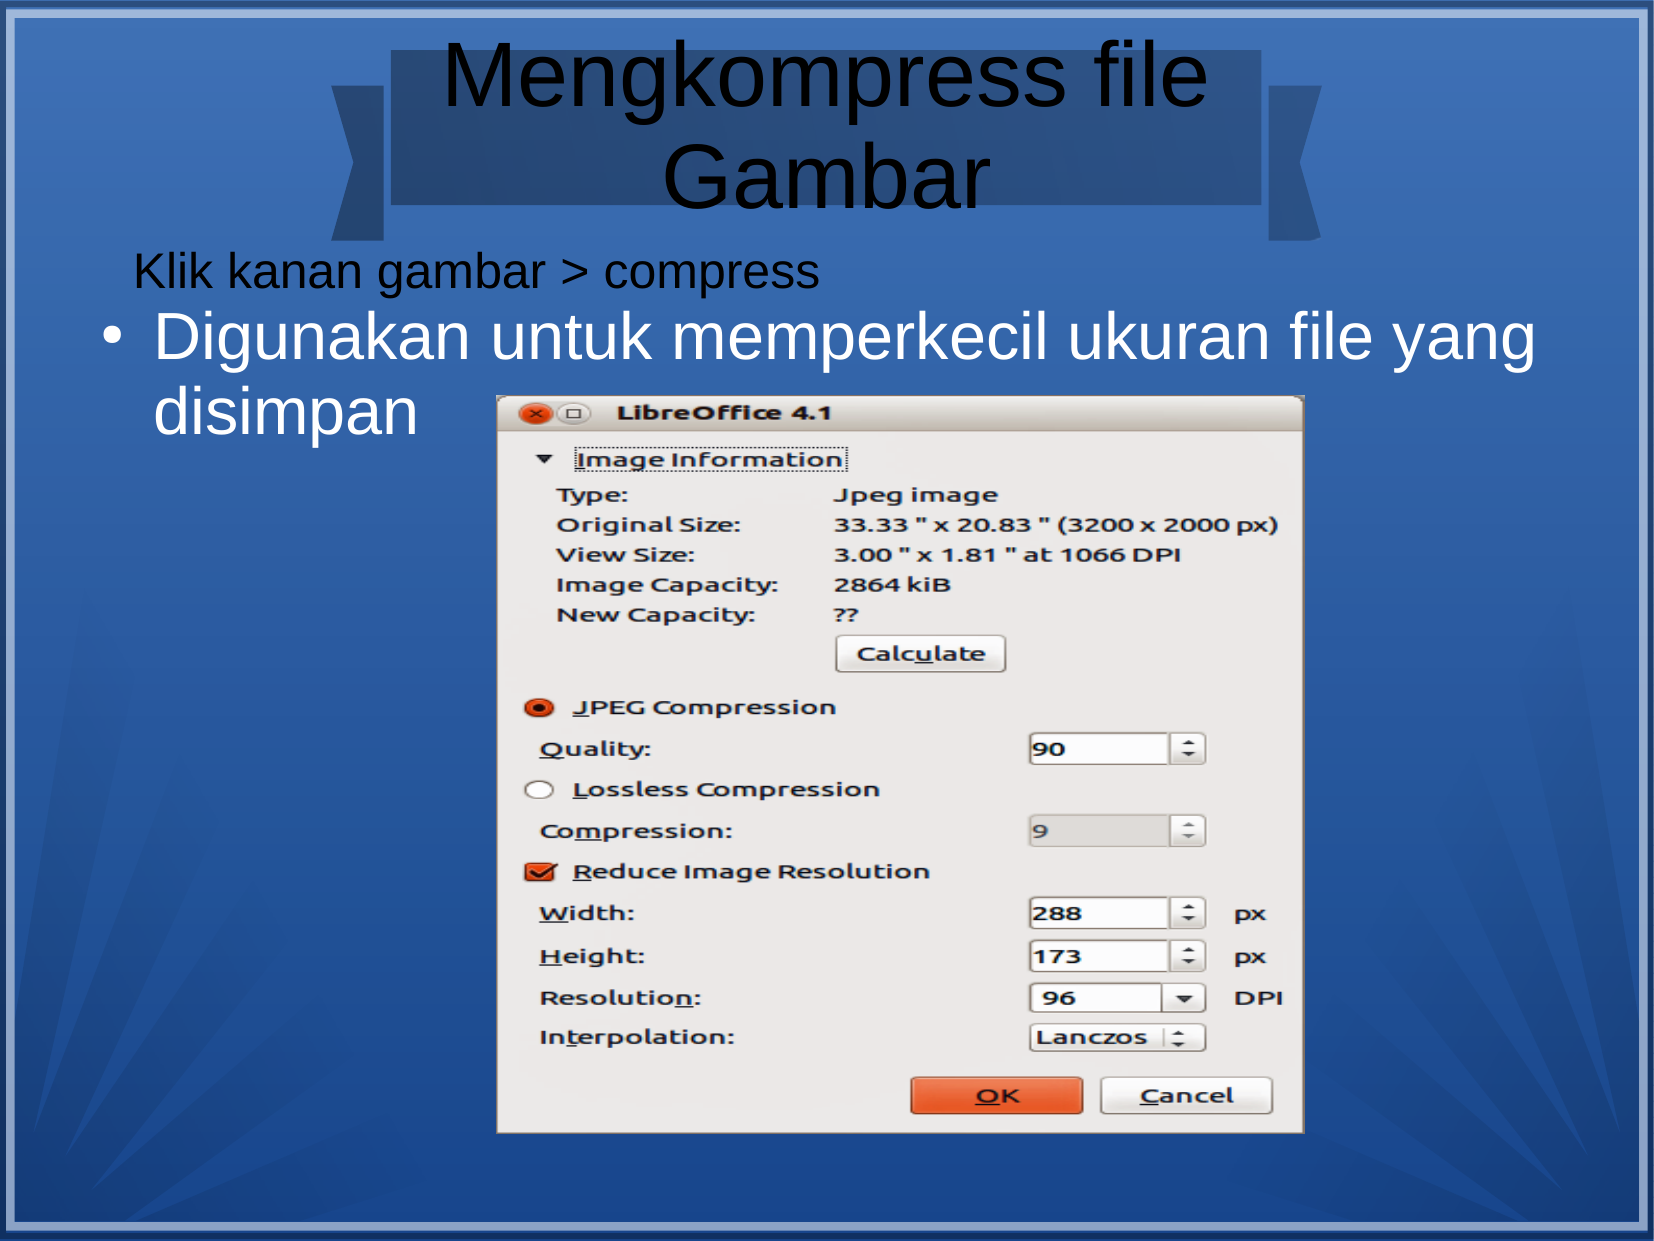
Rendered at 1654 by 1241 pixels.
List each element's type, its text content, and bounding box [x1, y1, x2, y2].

list Digunakan untuk memperkecil ukuran file yang disimpan [82, 299, 1571, 1241]
text_box Klik kanan gambar > compress [118, 236, 1063, 308]
title Mengkompress file Gambar [389, 23, 1264, 229]
picture [496, 395, 1305, 1134]
